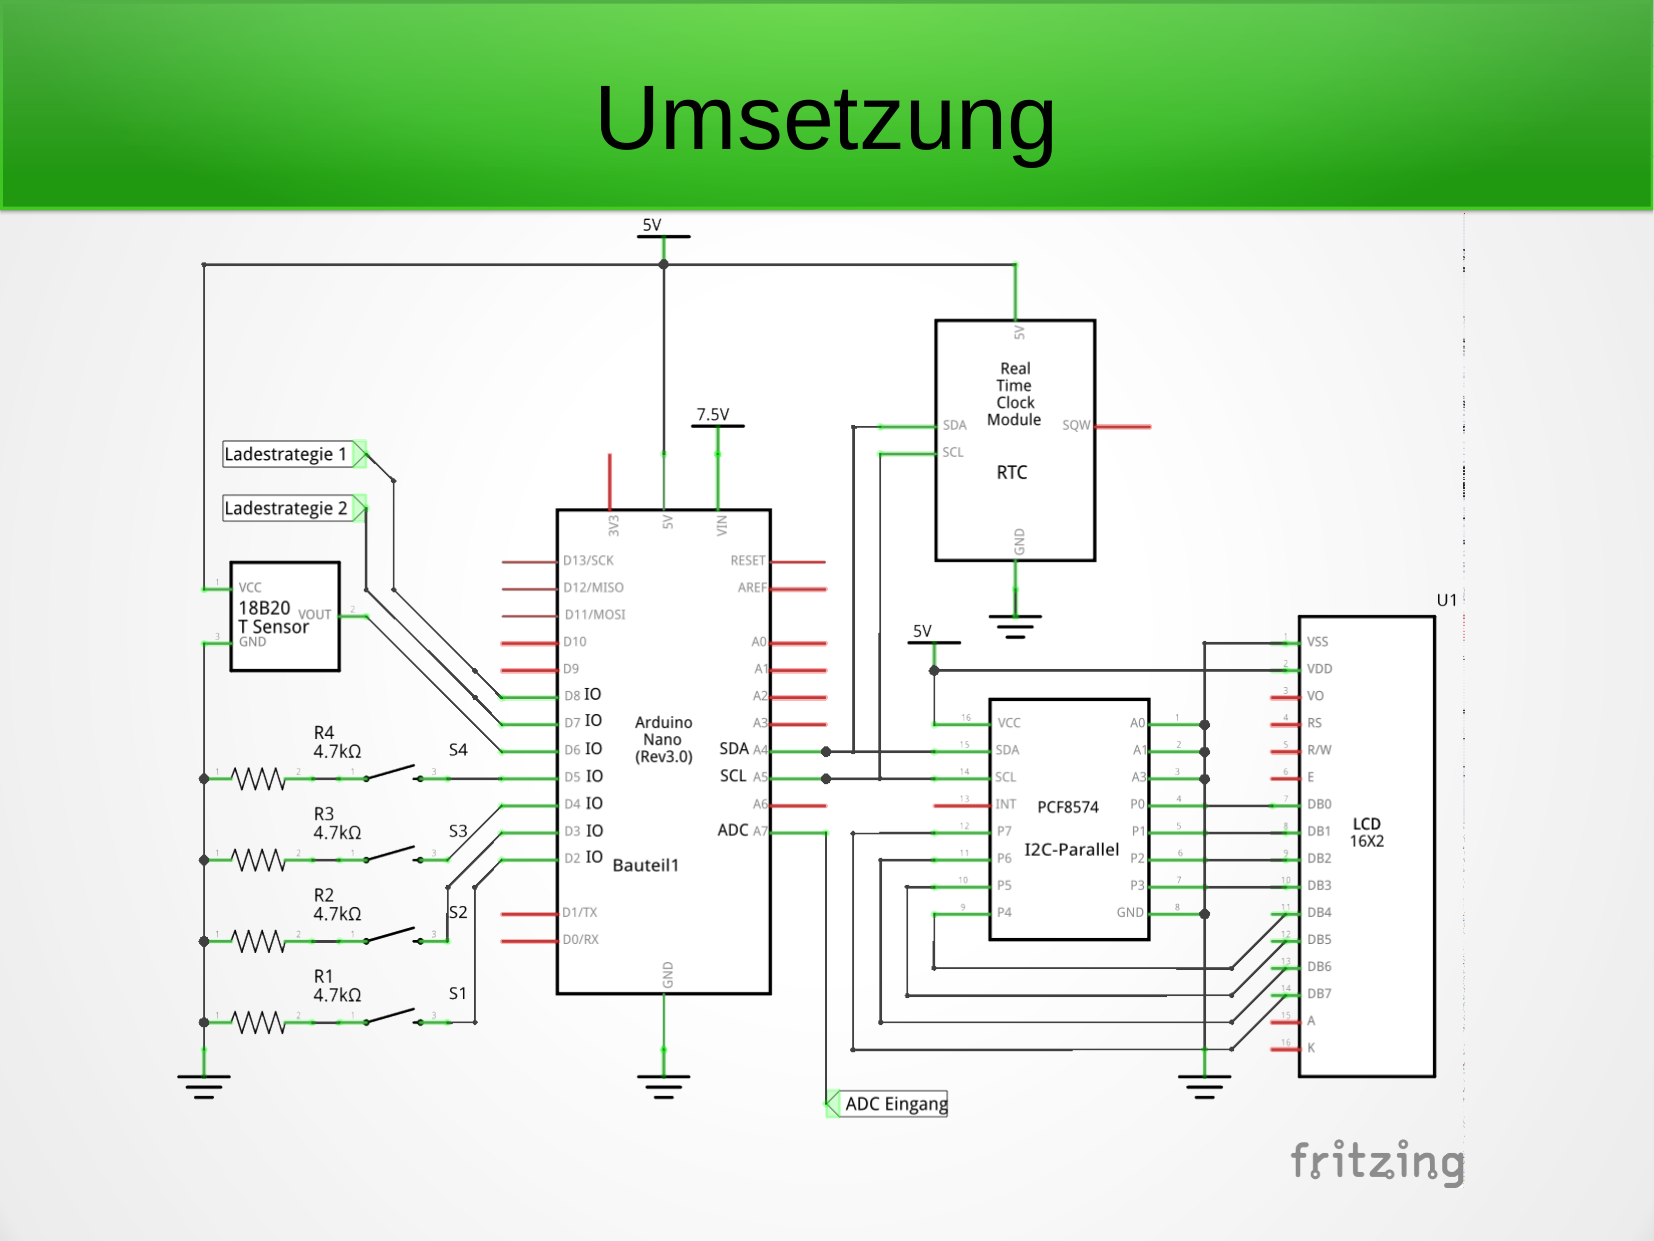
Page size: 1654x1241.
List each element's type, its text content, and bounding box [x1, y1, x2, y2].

picture [177, 212, 1465, 1188]
title Umsetzung [82, 47, 1571, 189]
